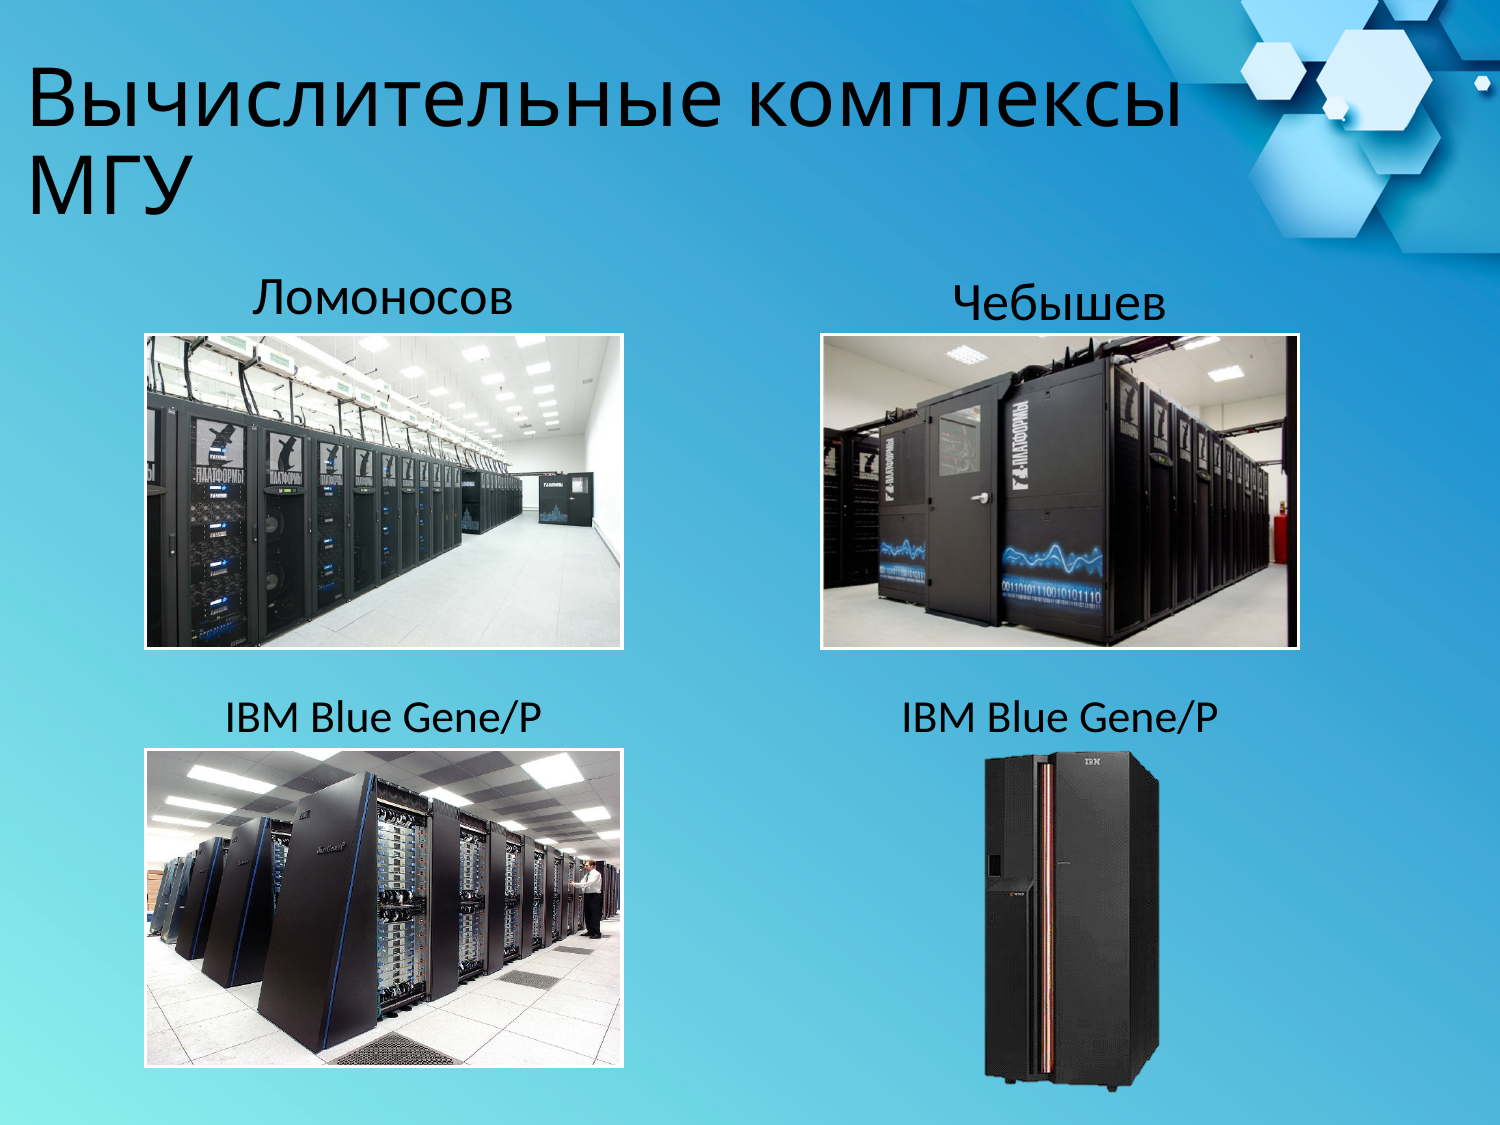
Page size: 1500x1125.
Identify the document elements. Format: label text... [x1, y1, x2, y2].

text_box Чебышев [908, 276, 1211, 340]
picture [146, 335, 621, 647]
picture [146, 750, 621, 1065]
text_box IBM Blue Gene/P [197, 694, 571, 758]
list Ломоносов [197, 271, 571, 333]
title Вычислительные комплексы МГУ [10, 48, 1305, 240]
picture [823, 335, 1297, 647]
text_box IBM Blue Gene/P [873, 694, 1247, 758]
picture [970, 737, 1171, 1103]
